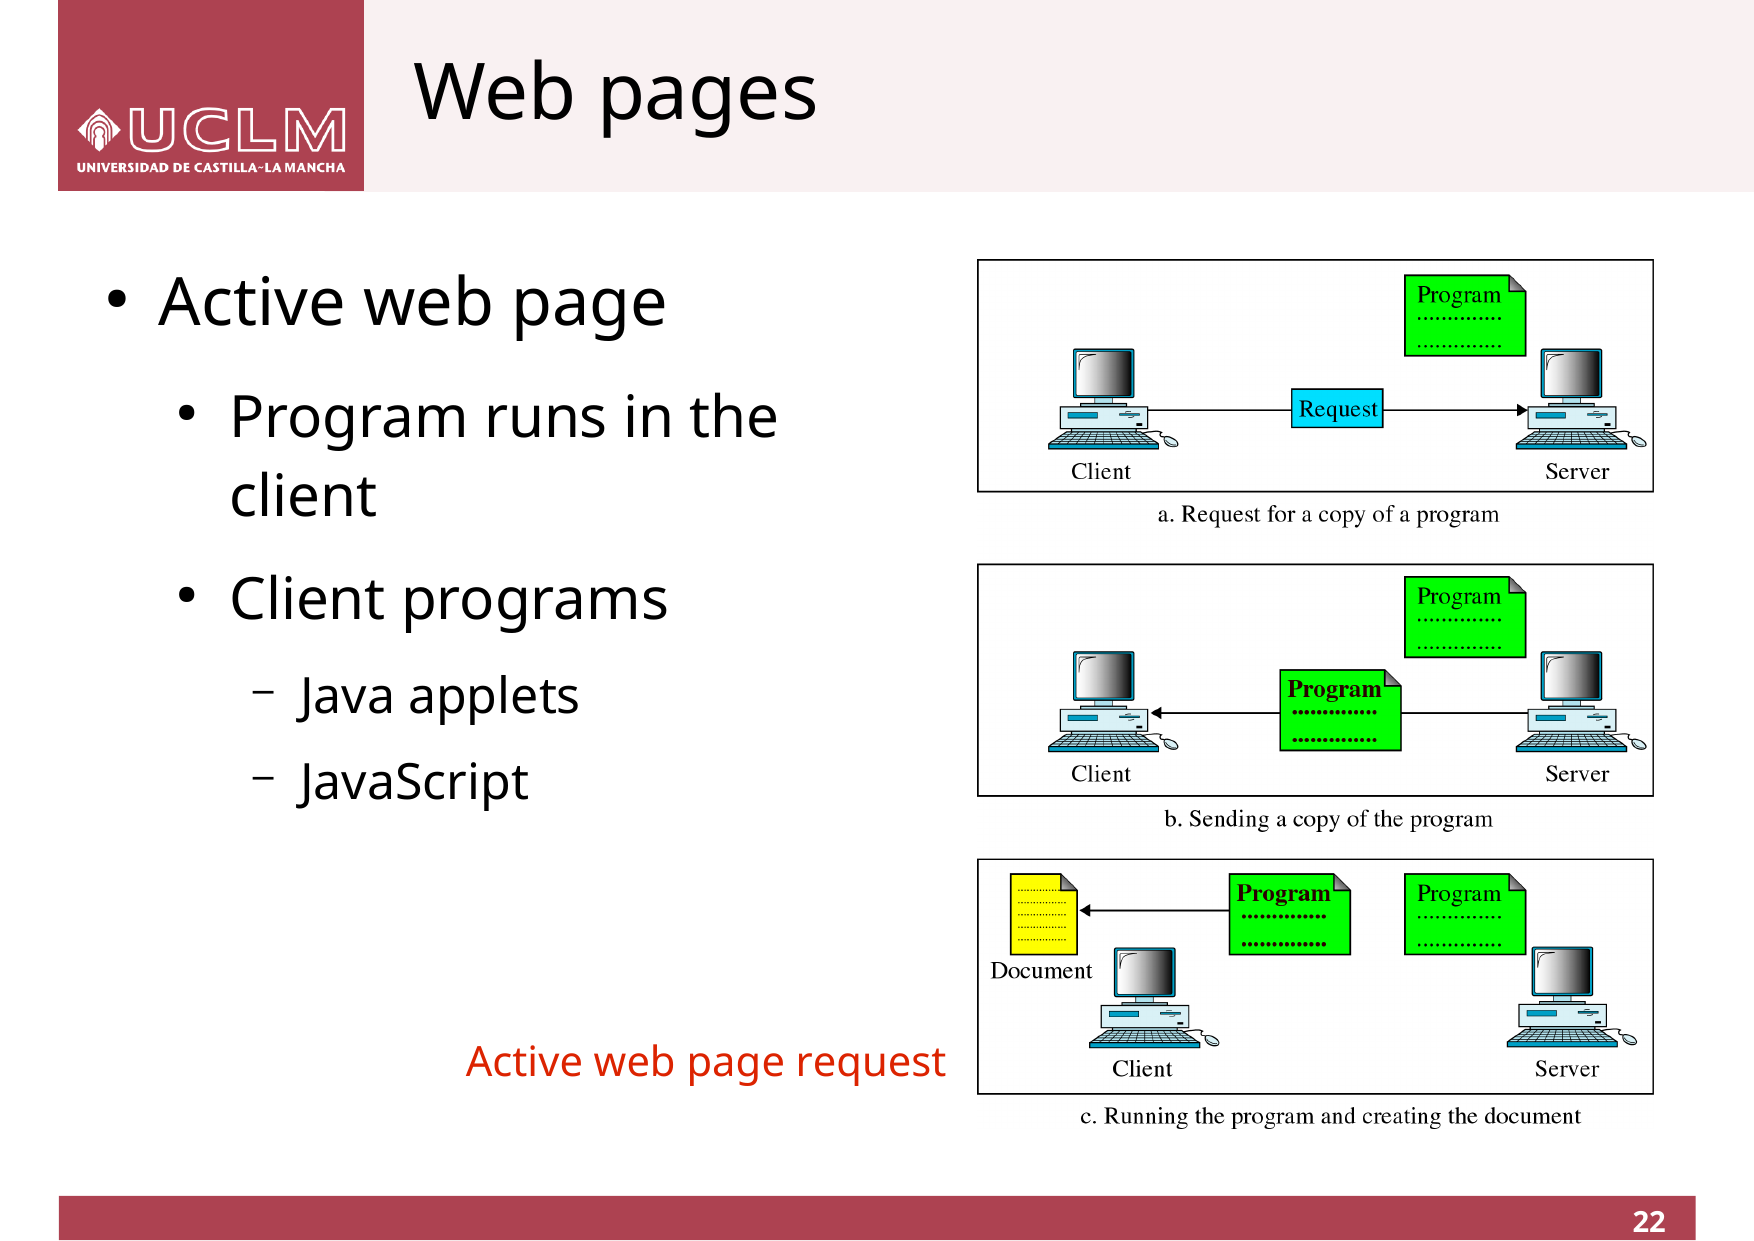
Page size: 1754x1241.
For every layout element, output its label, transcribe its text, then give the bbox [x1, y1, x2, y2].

picture [977, 259, 1654, 1129]
picture [58, 0, 364, 191]
text_box Active web page request [451, 1027, 929, 1093]
list Active web page Program runs in the client Client programs Java applets JavaScript [87, 254, 858, 974]
title Web pages [413, 0, 1667, 198]
